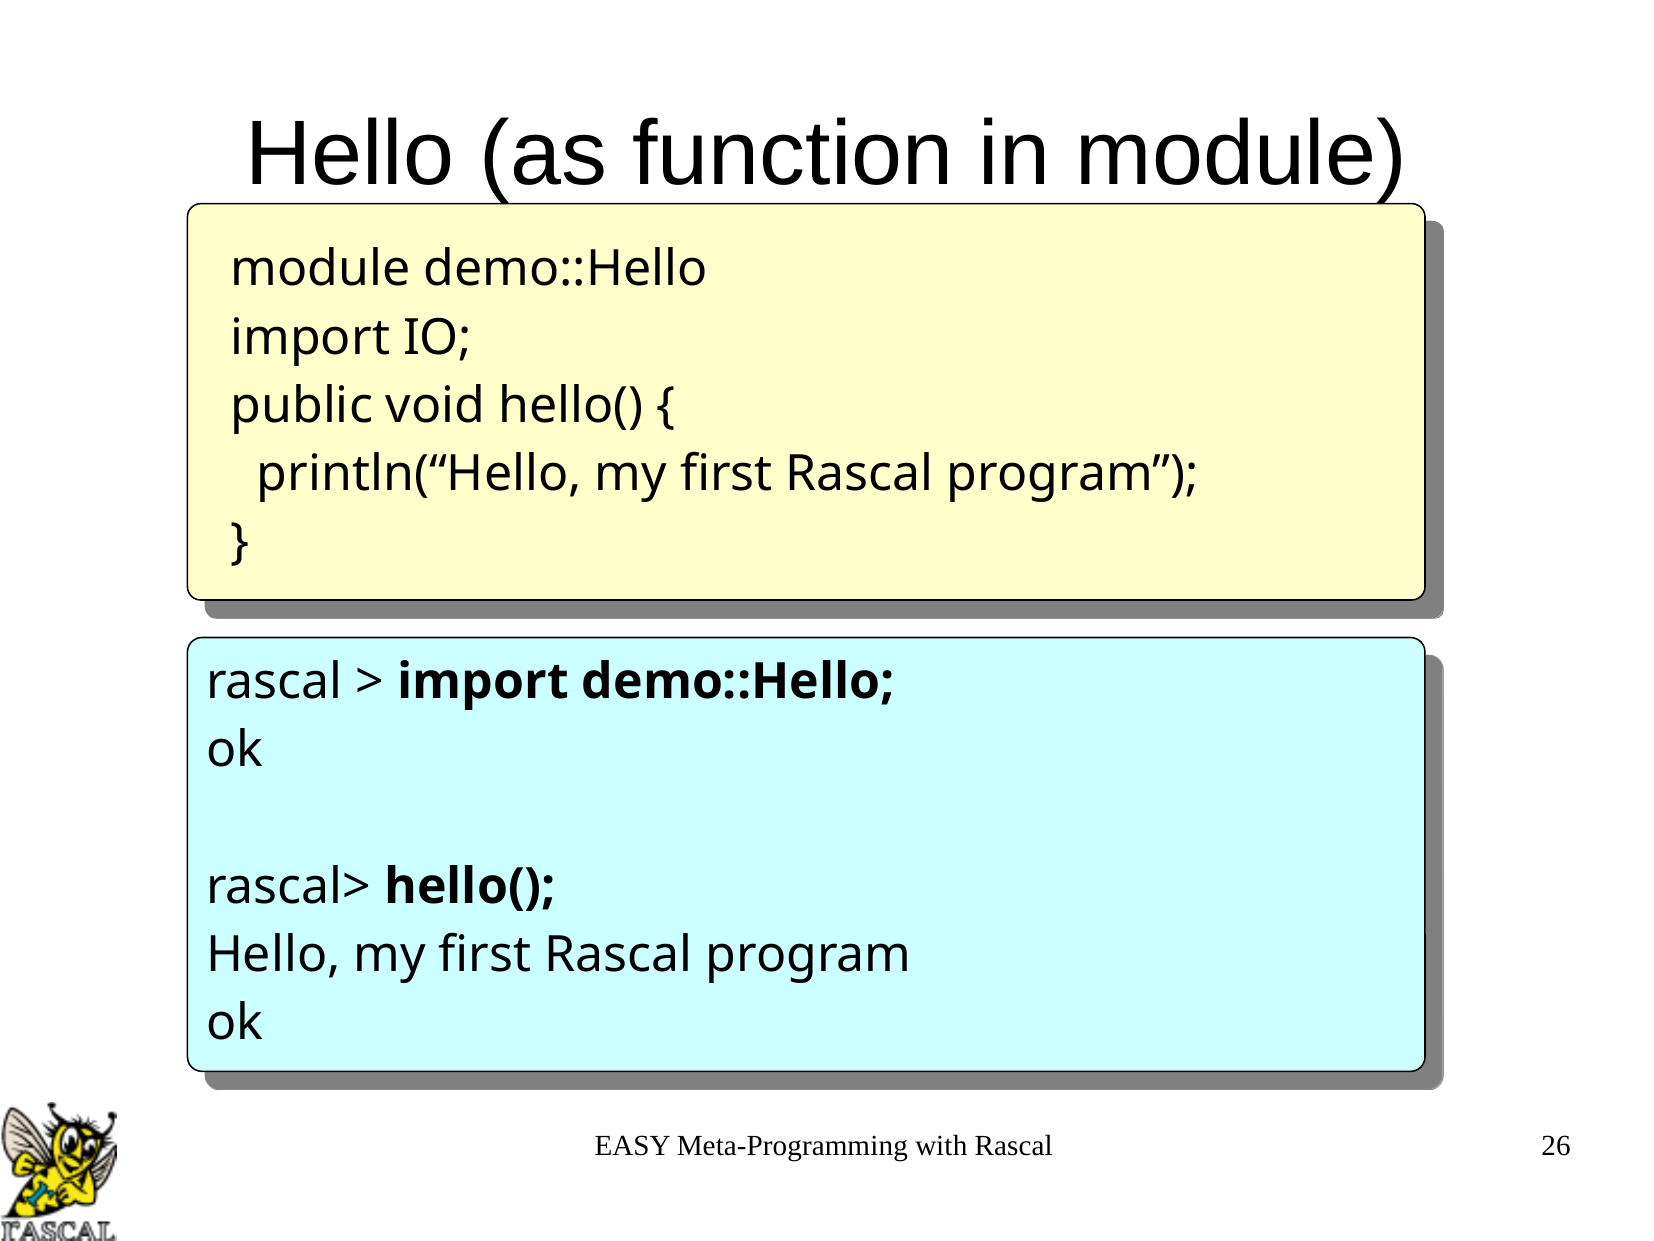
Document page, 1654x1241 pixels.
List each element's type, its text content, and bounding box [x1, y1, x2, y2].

title Hello (as function in module) [82, 49, 1571, 257]
text_box rascal > import demo::Hello; ok rascal> hello(); Hello, my first Rascal program ok [191, 637, 929, 1122]
text_box [929, 637, 1426, 1072]
text_box [187, 203, 1426, 601]
text_box module demo::Hello import IO; public void hello() { println(“Hello, my first Rascal program”); } [215, 225, 1229, 637]
picture [0, 1102, 117, 1241]
text_box [187, 642, 191, 1067]
